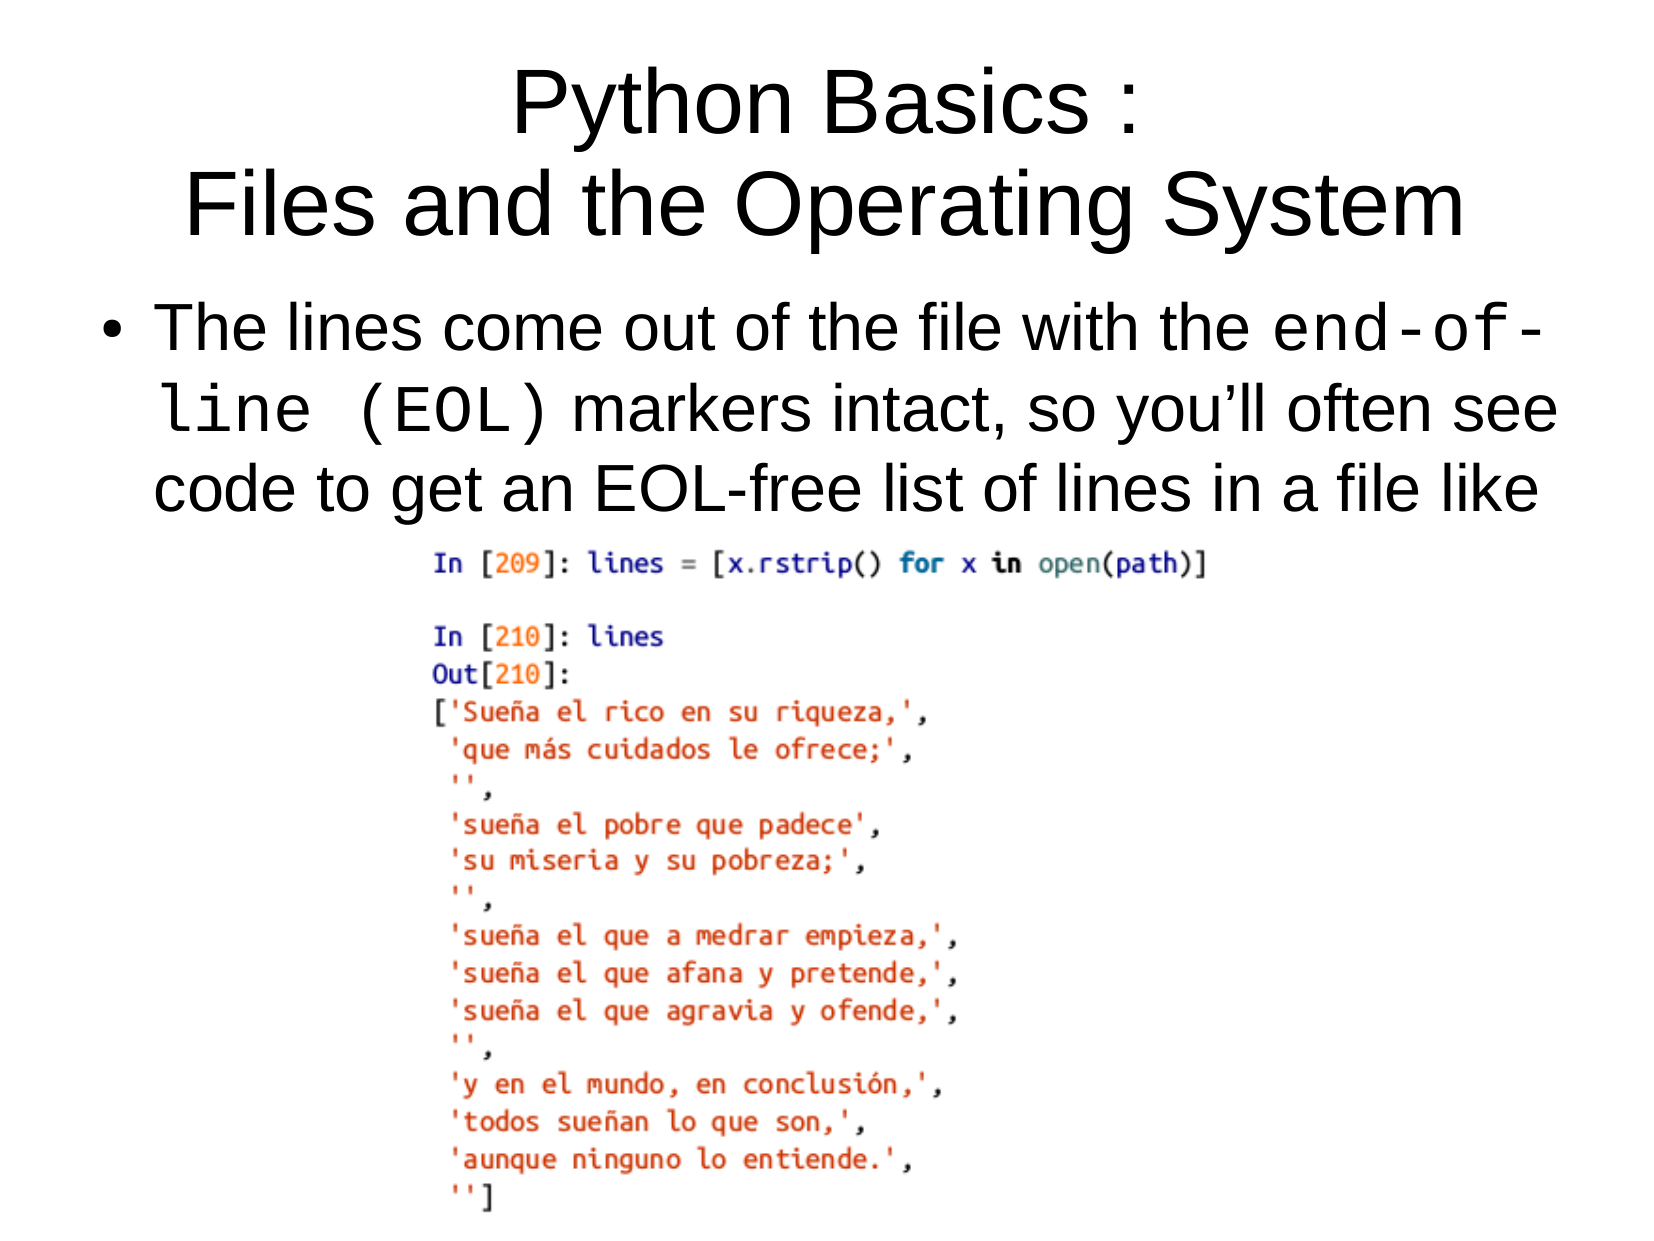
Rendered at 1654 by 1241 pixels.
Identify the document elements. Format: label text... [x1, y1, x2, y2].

list The lines come out of the file with the end-of-line (EOL) markers intact, so you’ll often see code to get an EOL-free list of lines in a file like [82, 290, 1571, 1010]
title Python Basics : Files and the Operating System [82, 49, 1571, 257]
picture [418, 543, 1212, 1217]
